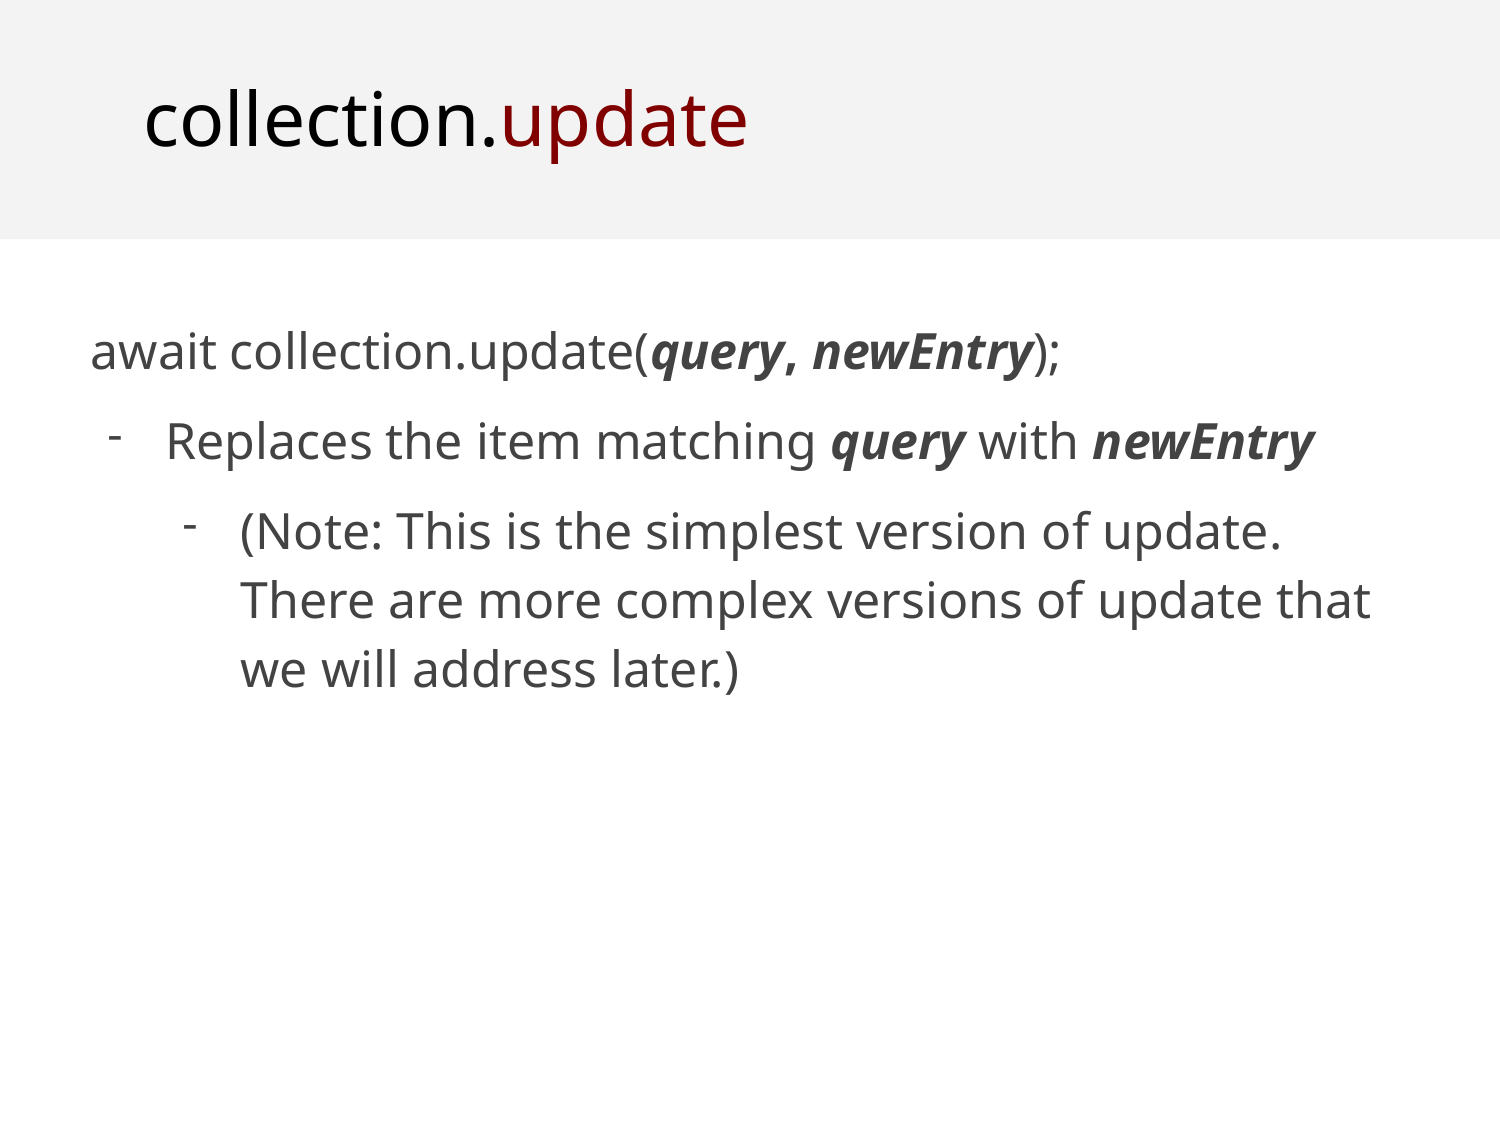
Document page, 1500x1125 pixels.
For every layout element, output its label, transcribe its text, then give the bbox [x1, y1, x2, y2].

title collection.update [128, 56, 1372, 183]
list await collection.update(query, newEntry); Replaces the item matching query with newEntry (Note: This is the simplest version of update. There are more complex versions of update that we will address later.) [75, 295, 1425, 885]
